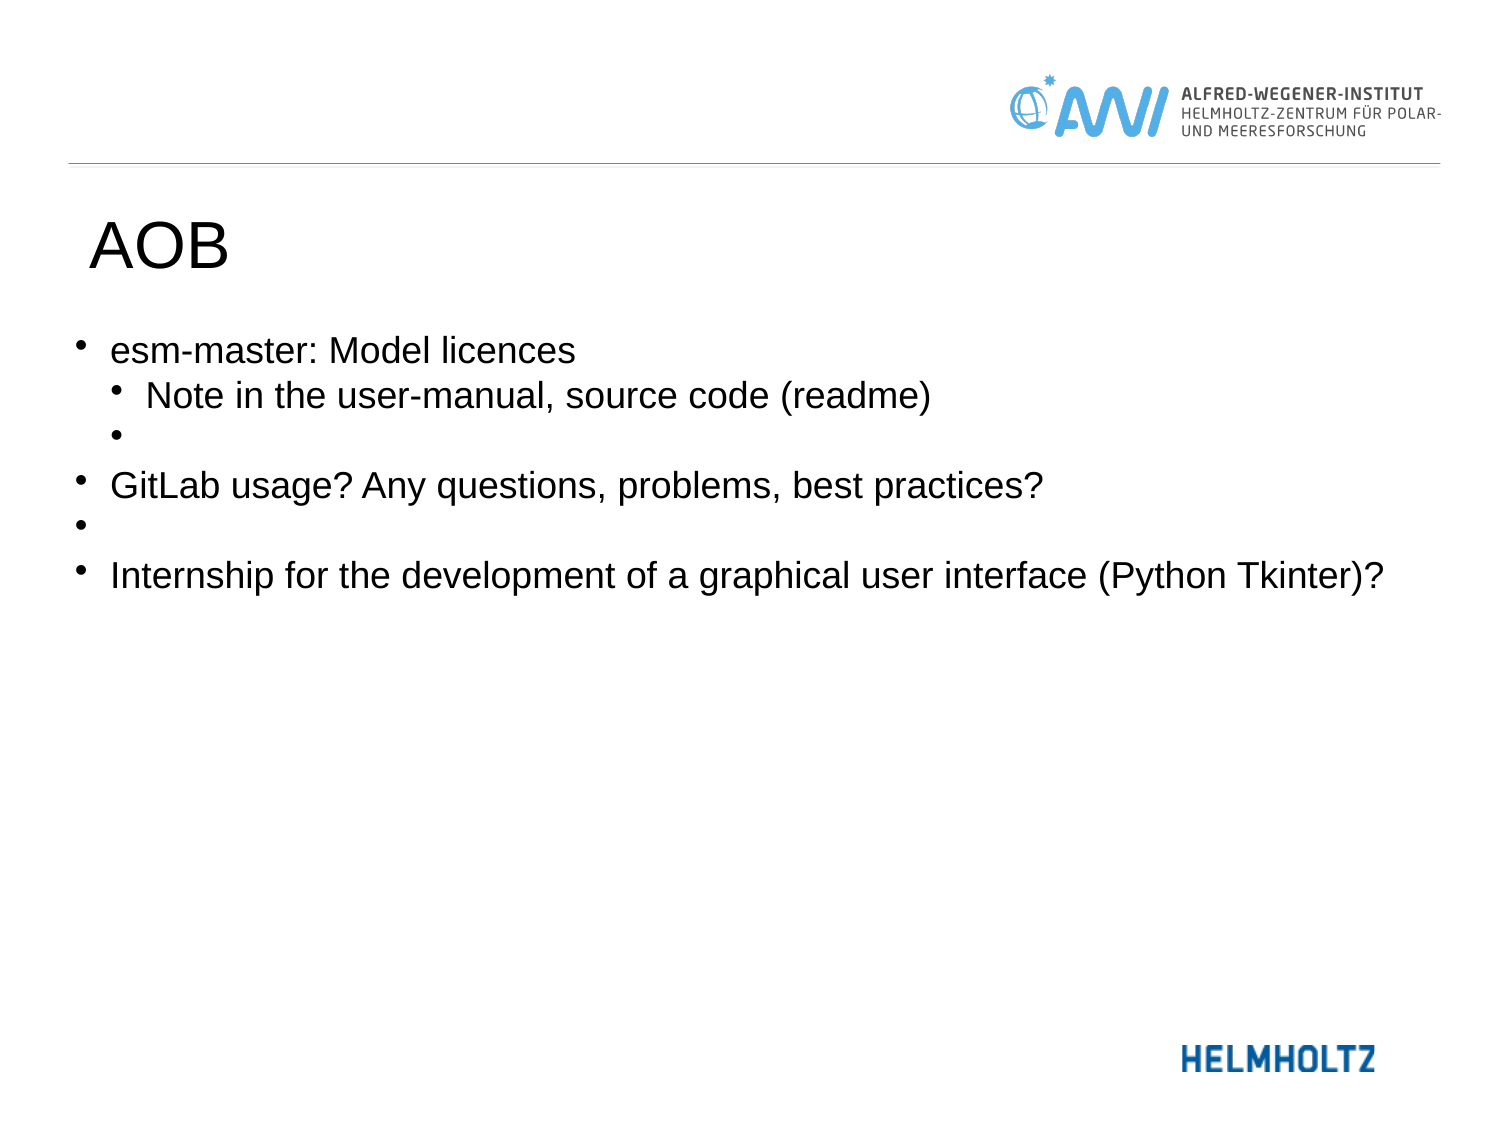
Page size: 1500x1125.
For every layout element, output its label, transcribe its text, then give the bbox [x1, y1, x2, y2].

picture [1010, 74, 1441, 137]
text_box esm-master: Model licences Note in the user-manual, source code (readme) GitLab usage? Any questions, problems, best practices? Internship for the development of a graphical user interface (Python Tkinter)? [59, 318, 1440, 585]
text_box AOB [75, 195, 1440, 284]
